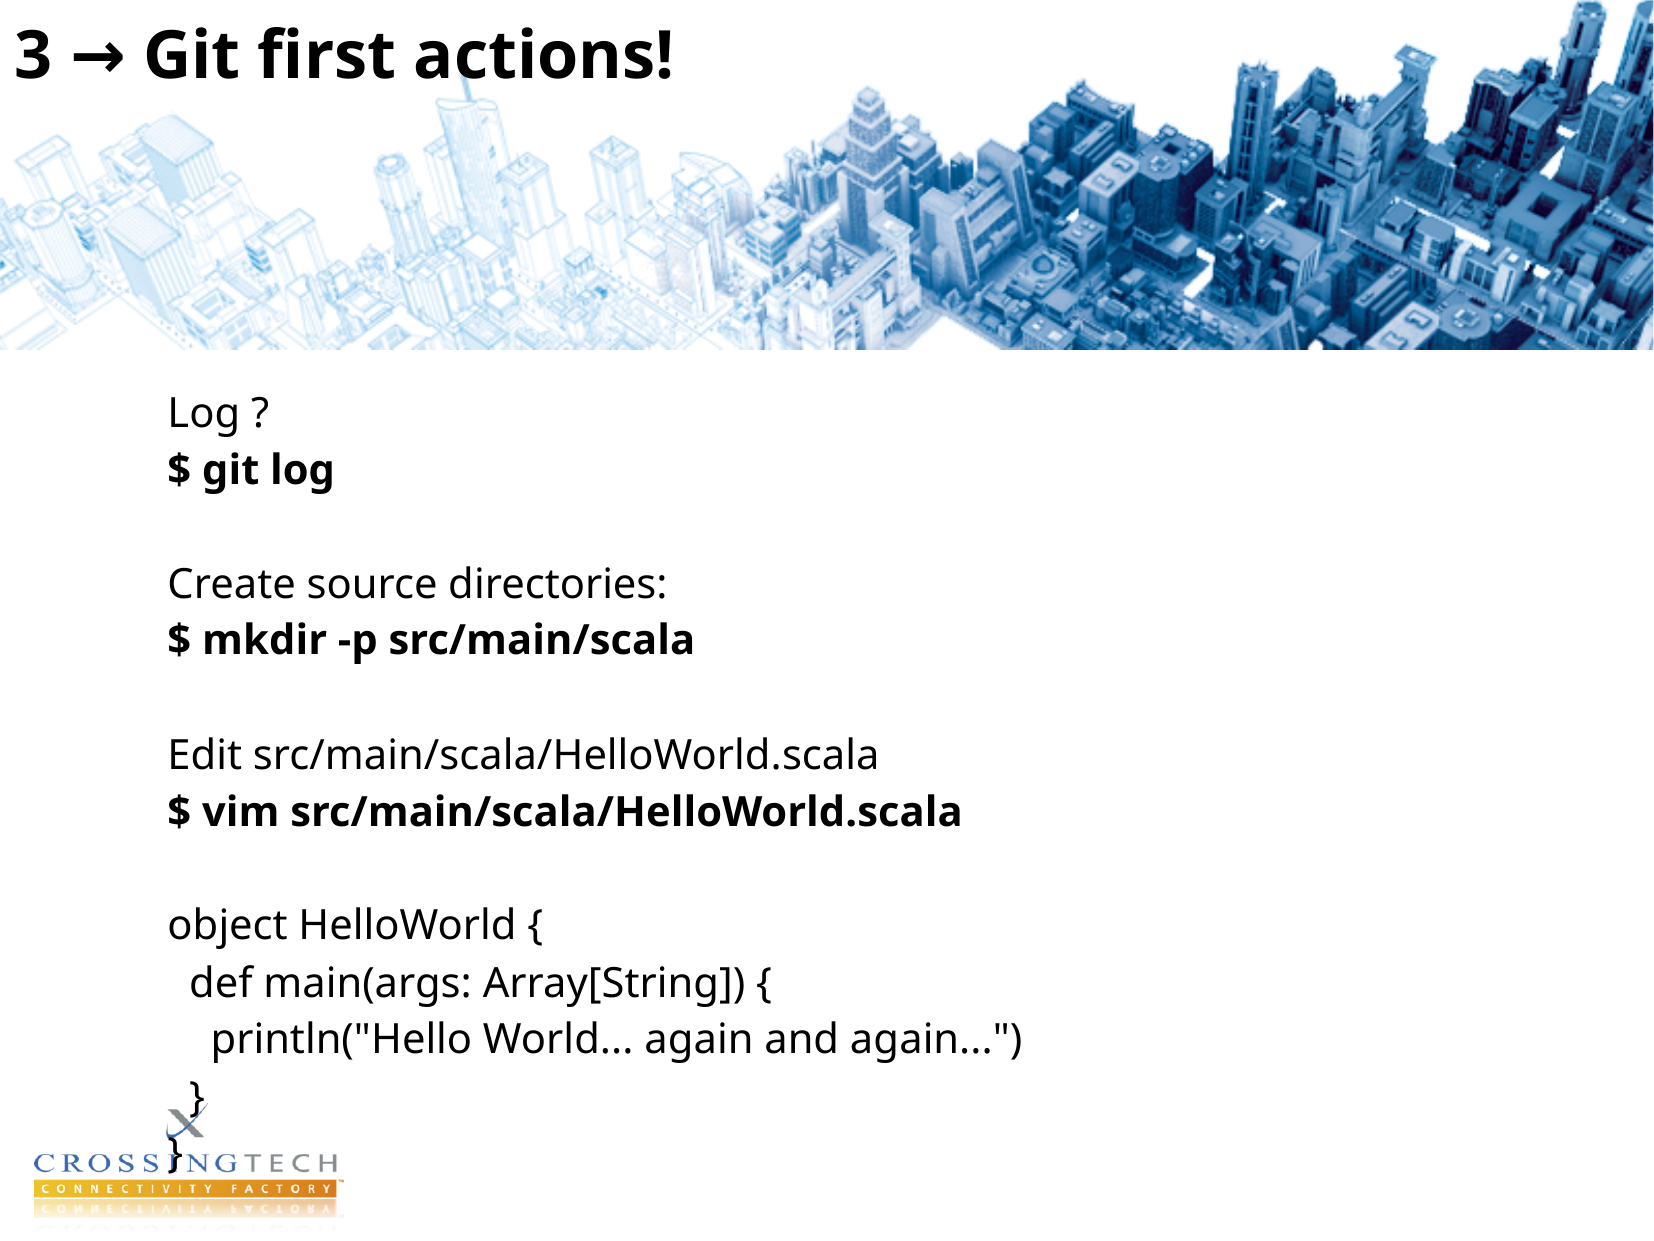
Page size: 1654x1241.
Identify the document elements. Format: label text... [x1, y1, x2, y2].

picture [0, 0, 1654, 350]
picture [34, 1103, 344, 1237]
text_box 3 → Git first actions! [0, 0, 913, 93]
text_box Log ? $ git log Create source directories: $ mkdir -p src/main/scala Edit src/main/scala/HelloWorld.scala $ vim src/main/scala/HelloWorld.scala object HelloWorld { def main(args: Array[String]) { println("Hello World... again and again...") } } [152, 375, 1388, 1069]
